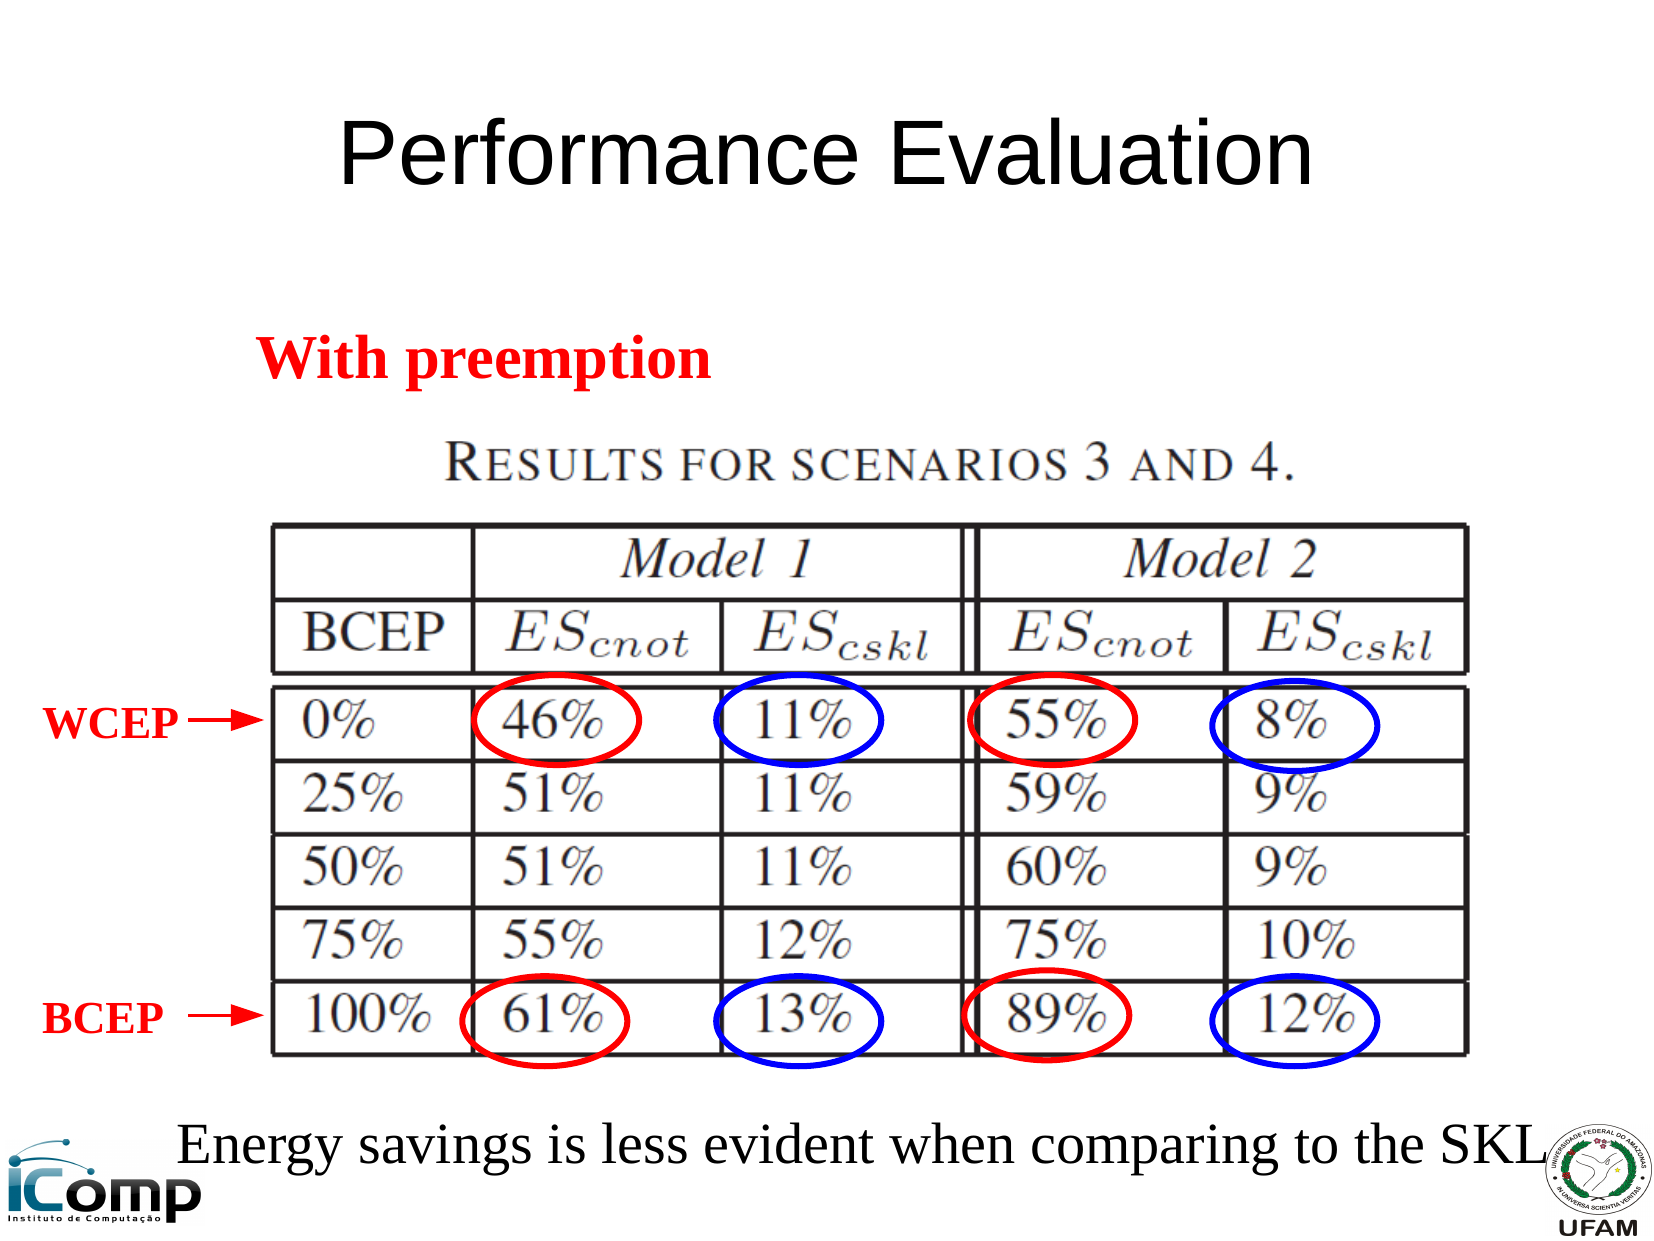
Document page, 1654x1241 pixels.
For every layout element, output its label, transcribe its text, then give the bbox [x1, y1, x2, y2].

picture [249, 440, 1484, 1073]
text_box With preemption [240, 315, 728, 400]
text_box Energy savings is less evident when comparing to the SKL [161, 1104, 1566, 1184]
picture [5, 1139, 205, 1226]
text_box BCEP [27, 985, 179, 1052]
title Performance Evaluation [82, 49, 1571, 257]
picture [1545, 1124, 1652, 1236]
text_box WCEP [27, 690, 195, 757]
